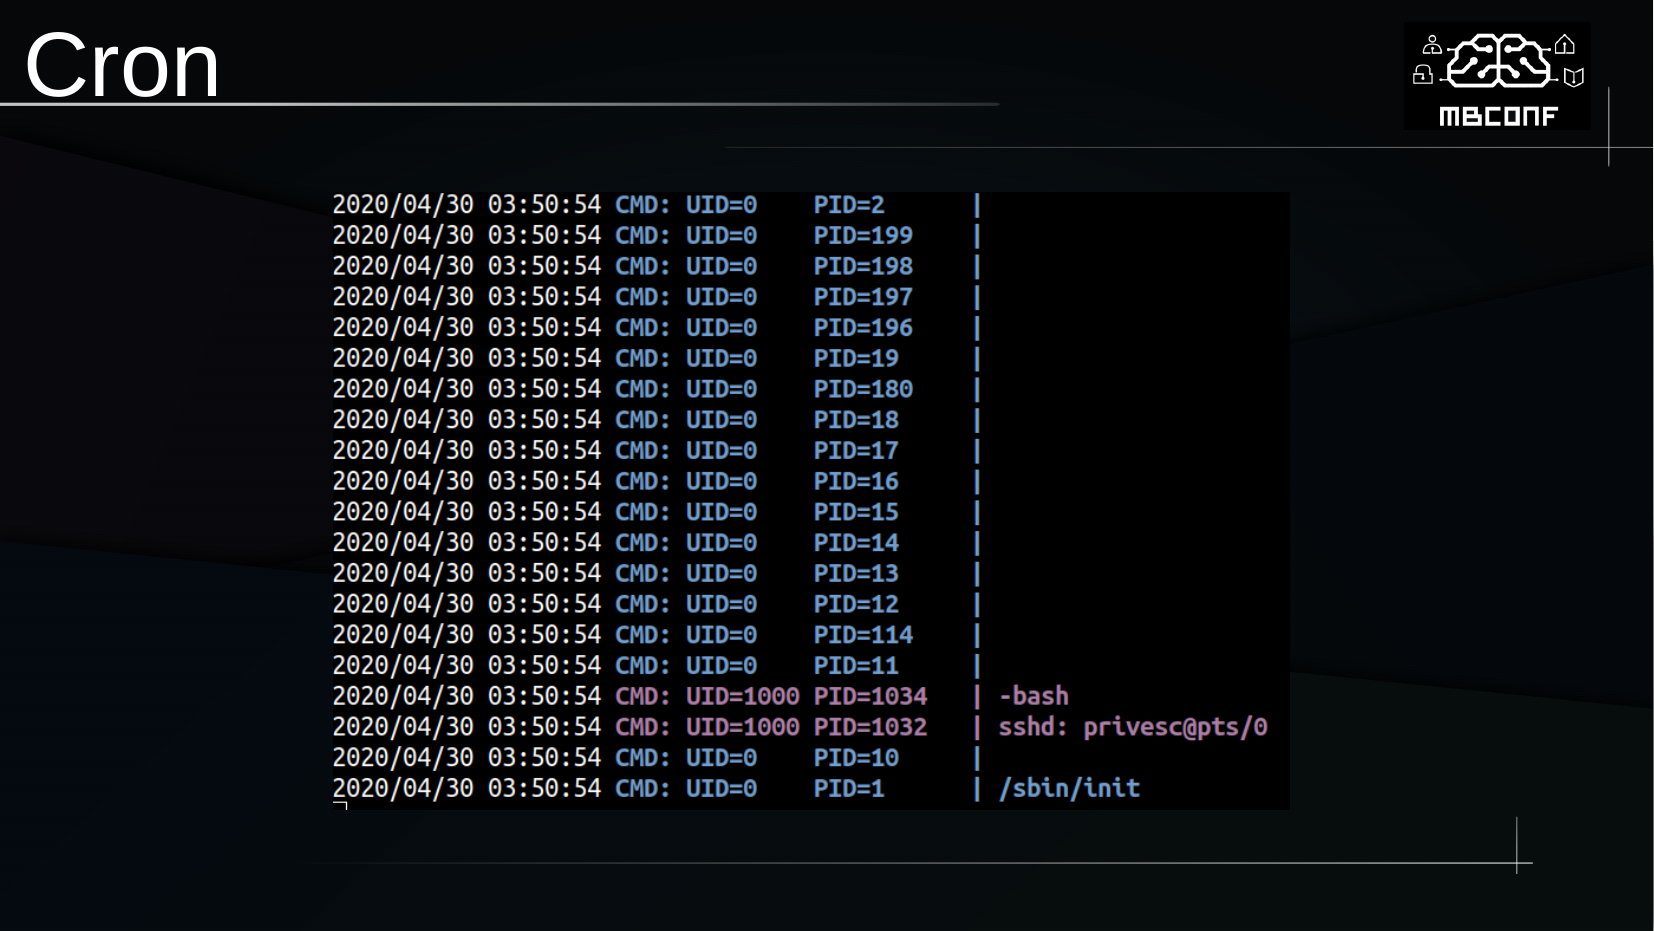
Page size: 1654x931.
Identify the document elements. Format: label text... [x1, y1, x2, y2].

title Cron [23, 11, 1589, 119]
picture [0, 0, 1654, 931]
